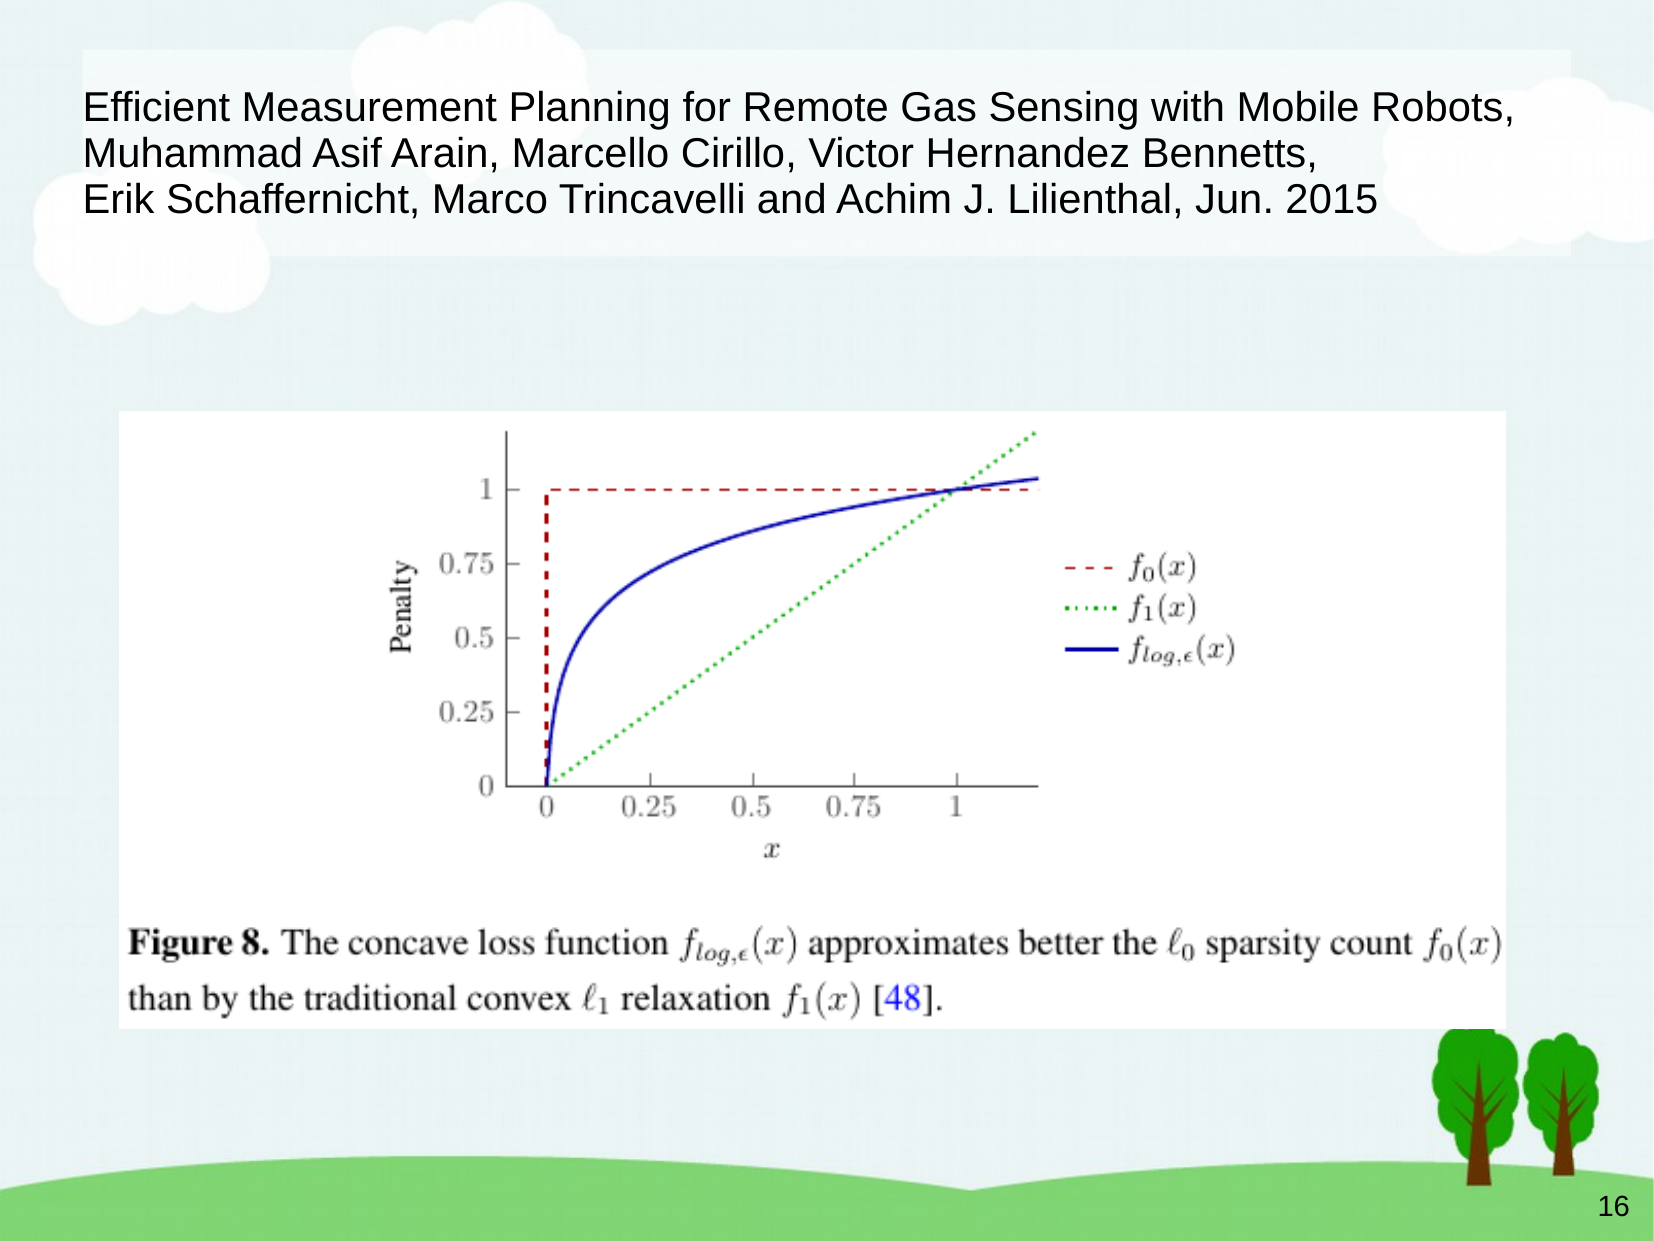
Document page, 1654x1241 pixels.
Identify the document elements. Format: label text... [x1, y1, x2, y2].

title Efficient Measurement Planning for Remote Gas Sensing with Mobile Robots, Muhammad Asif Arain, Marcello Cirillo, Victor Hernandez Bennetts, Erik Schaffernicht, Marco Trincavelli and Achim J. Lilienthal, Jun. 2015 [82, 49, 1571, 257]
picture [0, 0, 1654, 1241]
